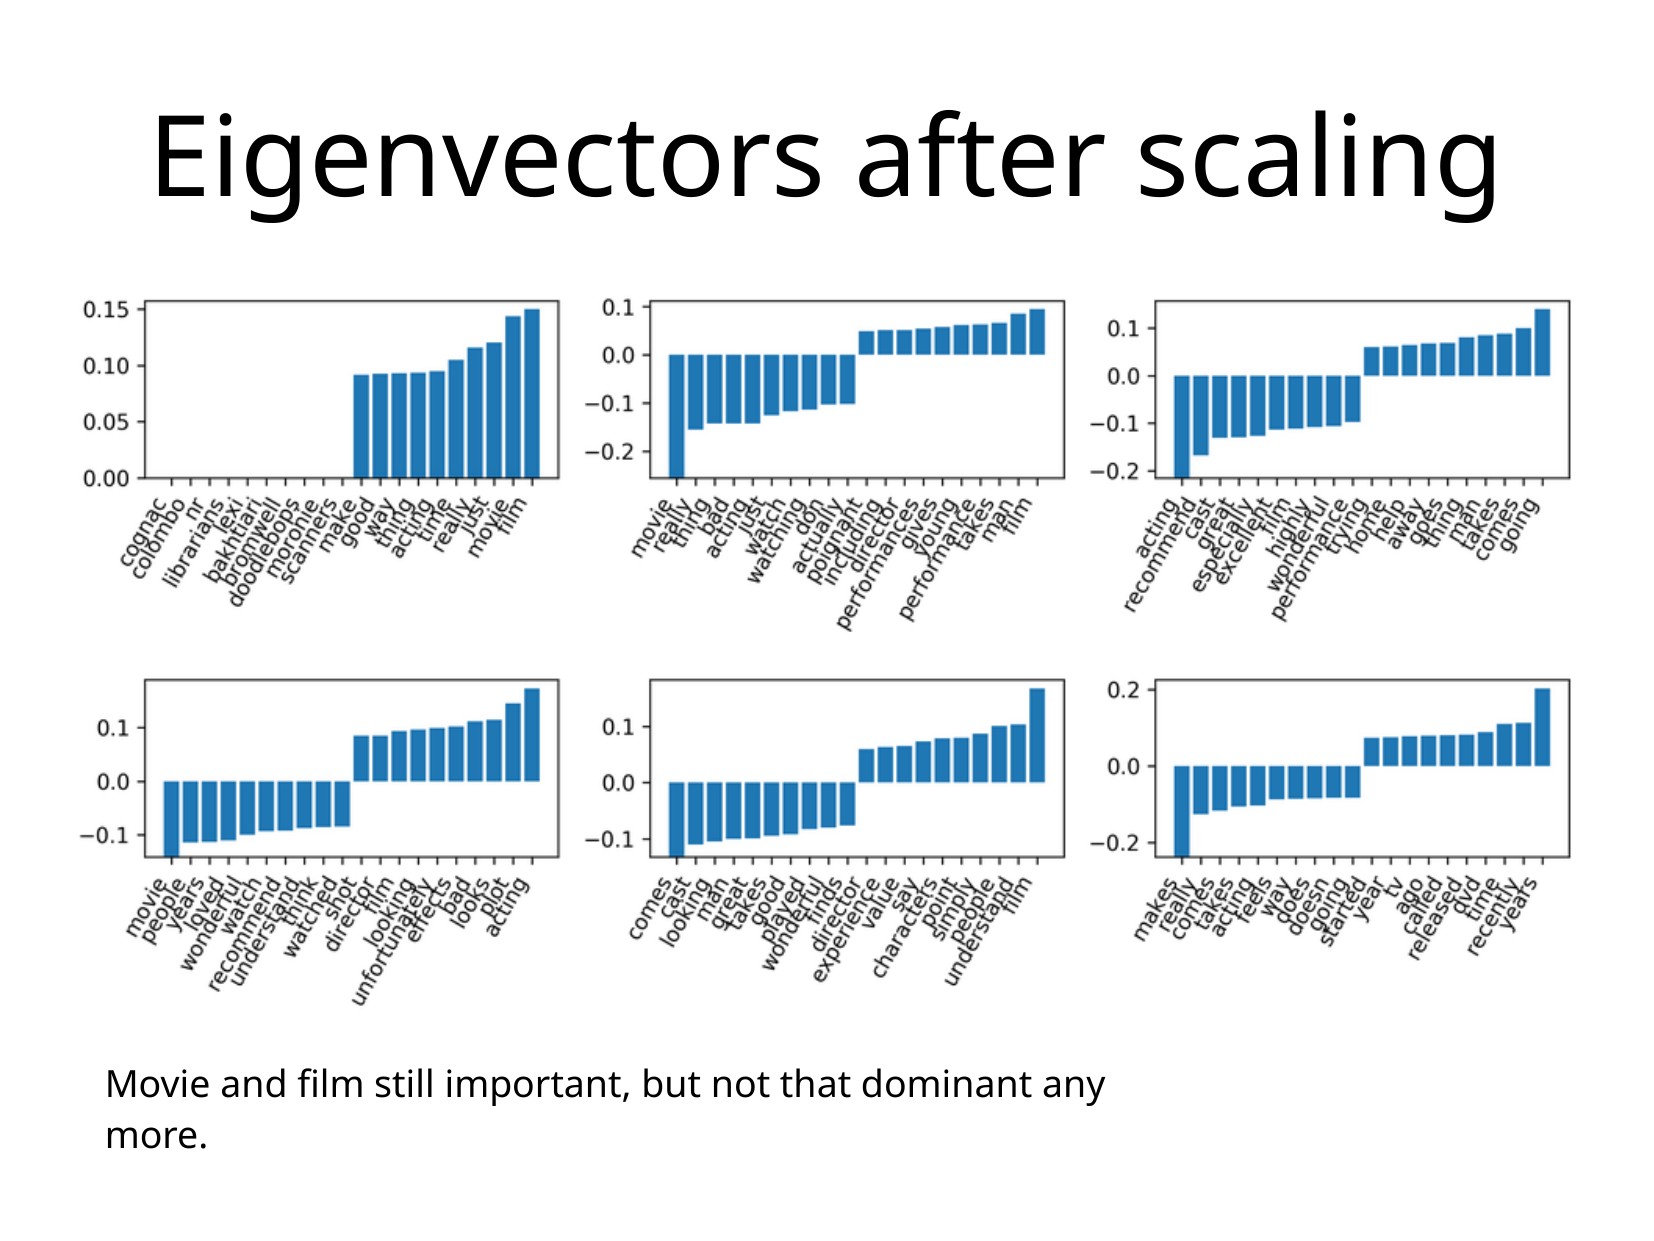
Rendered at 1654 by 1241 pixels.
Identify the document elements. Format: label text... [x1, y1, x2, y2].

text_box Movie and film still important, but not that dominant any more. [90, 1050, 1186, 1103]
title Eigenvectors after scaling [82, 49, 1571, 257]
picture [63, 280, 1591, 1021]
